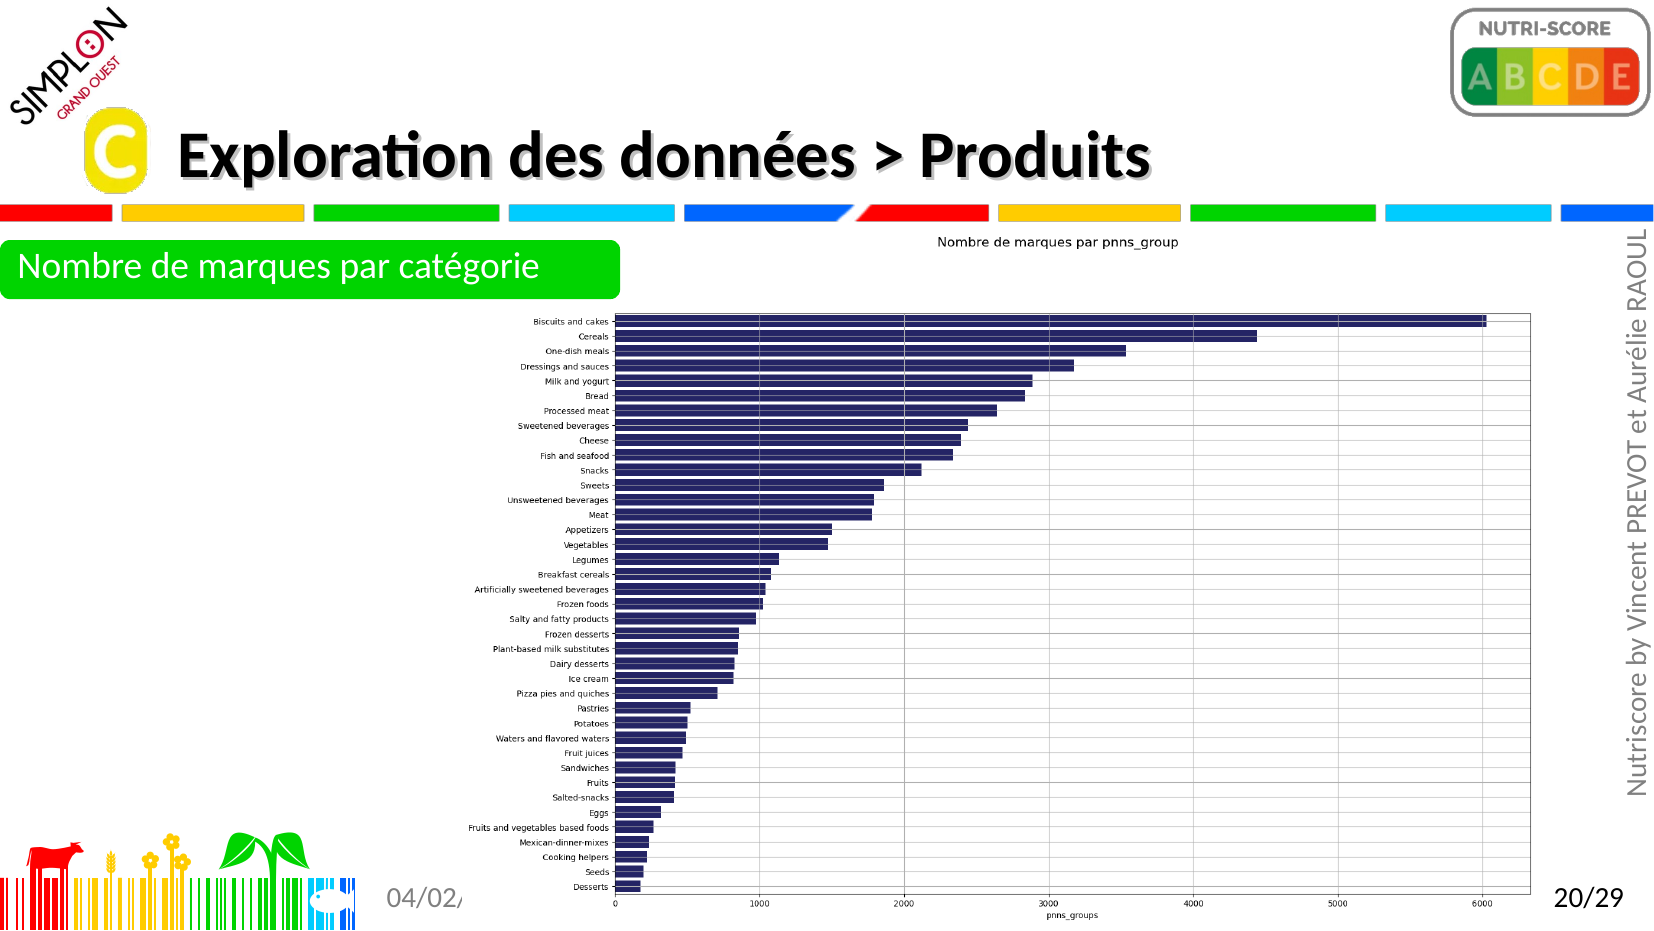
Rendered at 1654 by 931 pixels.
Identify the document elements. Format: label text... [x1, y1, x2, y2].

text_box Nombre de marques par catégorie [0, 240, 621, 300]
picture [1448, 4, 1654, 119]
picture [0, 200, 1654, 225]
picture [2, 2, 147, 147]
picture [82, 106, 151, 195]
title Exploration des données > Produits [177, 108, 1571, 213]
picture [462, 231, 1536, 925]
picture [0, 826, 355, 930]
